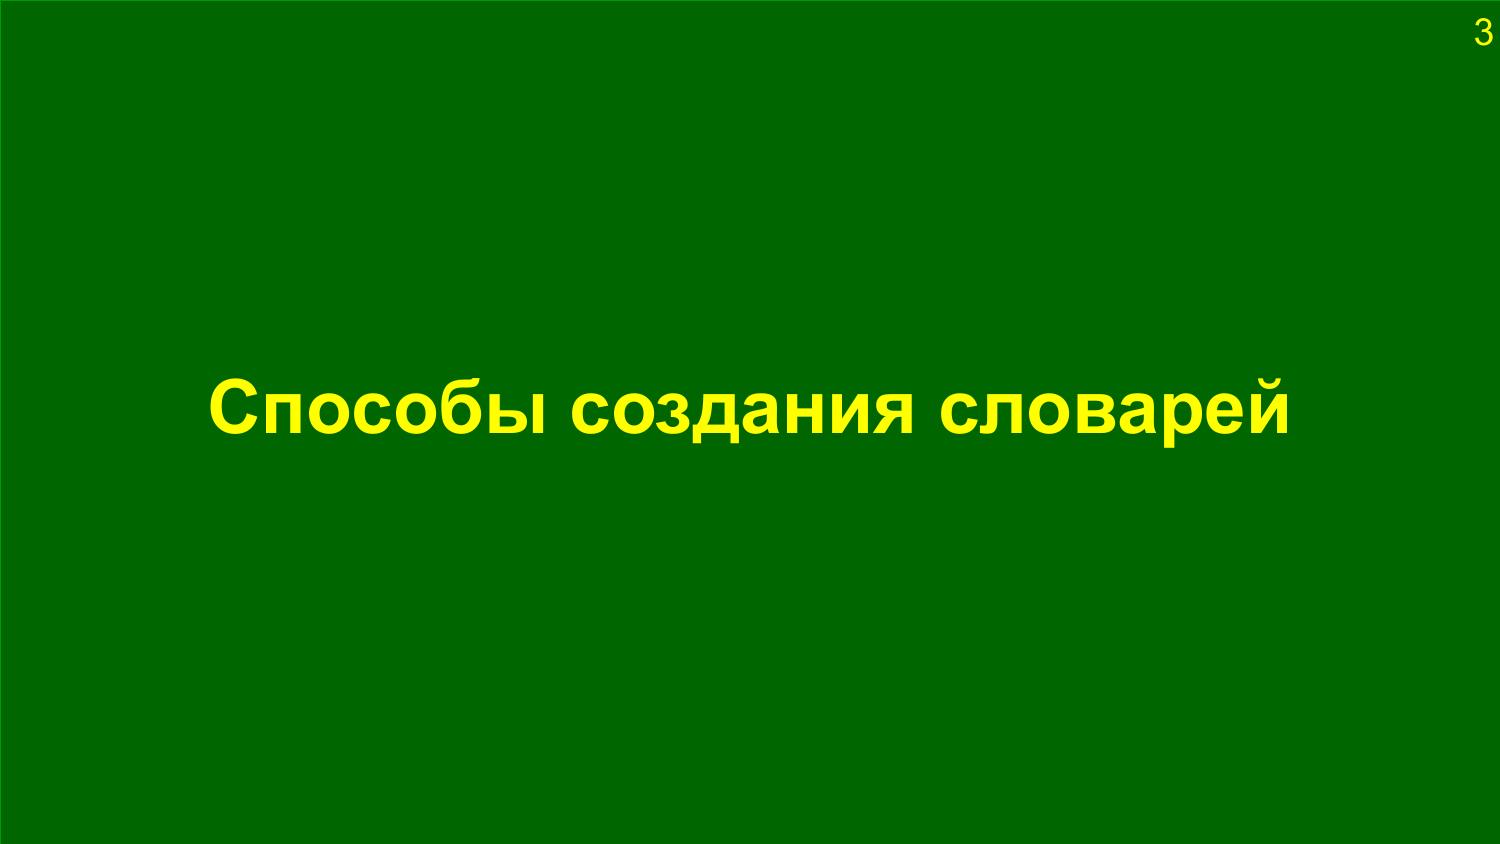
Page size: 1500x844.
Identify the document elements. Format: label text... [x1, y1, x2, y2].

title Способы создания словарей [75, 314, 1425, 502]
